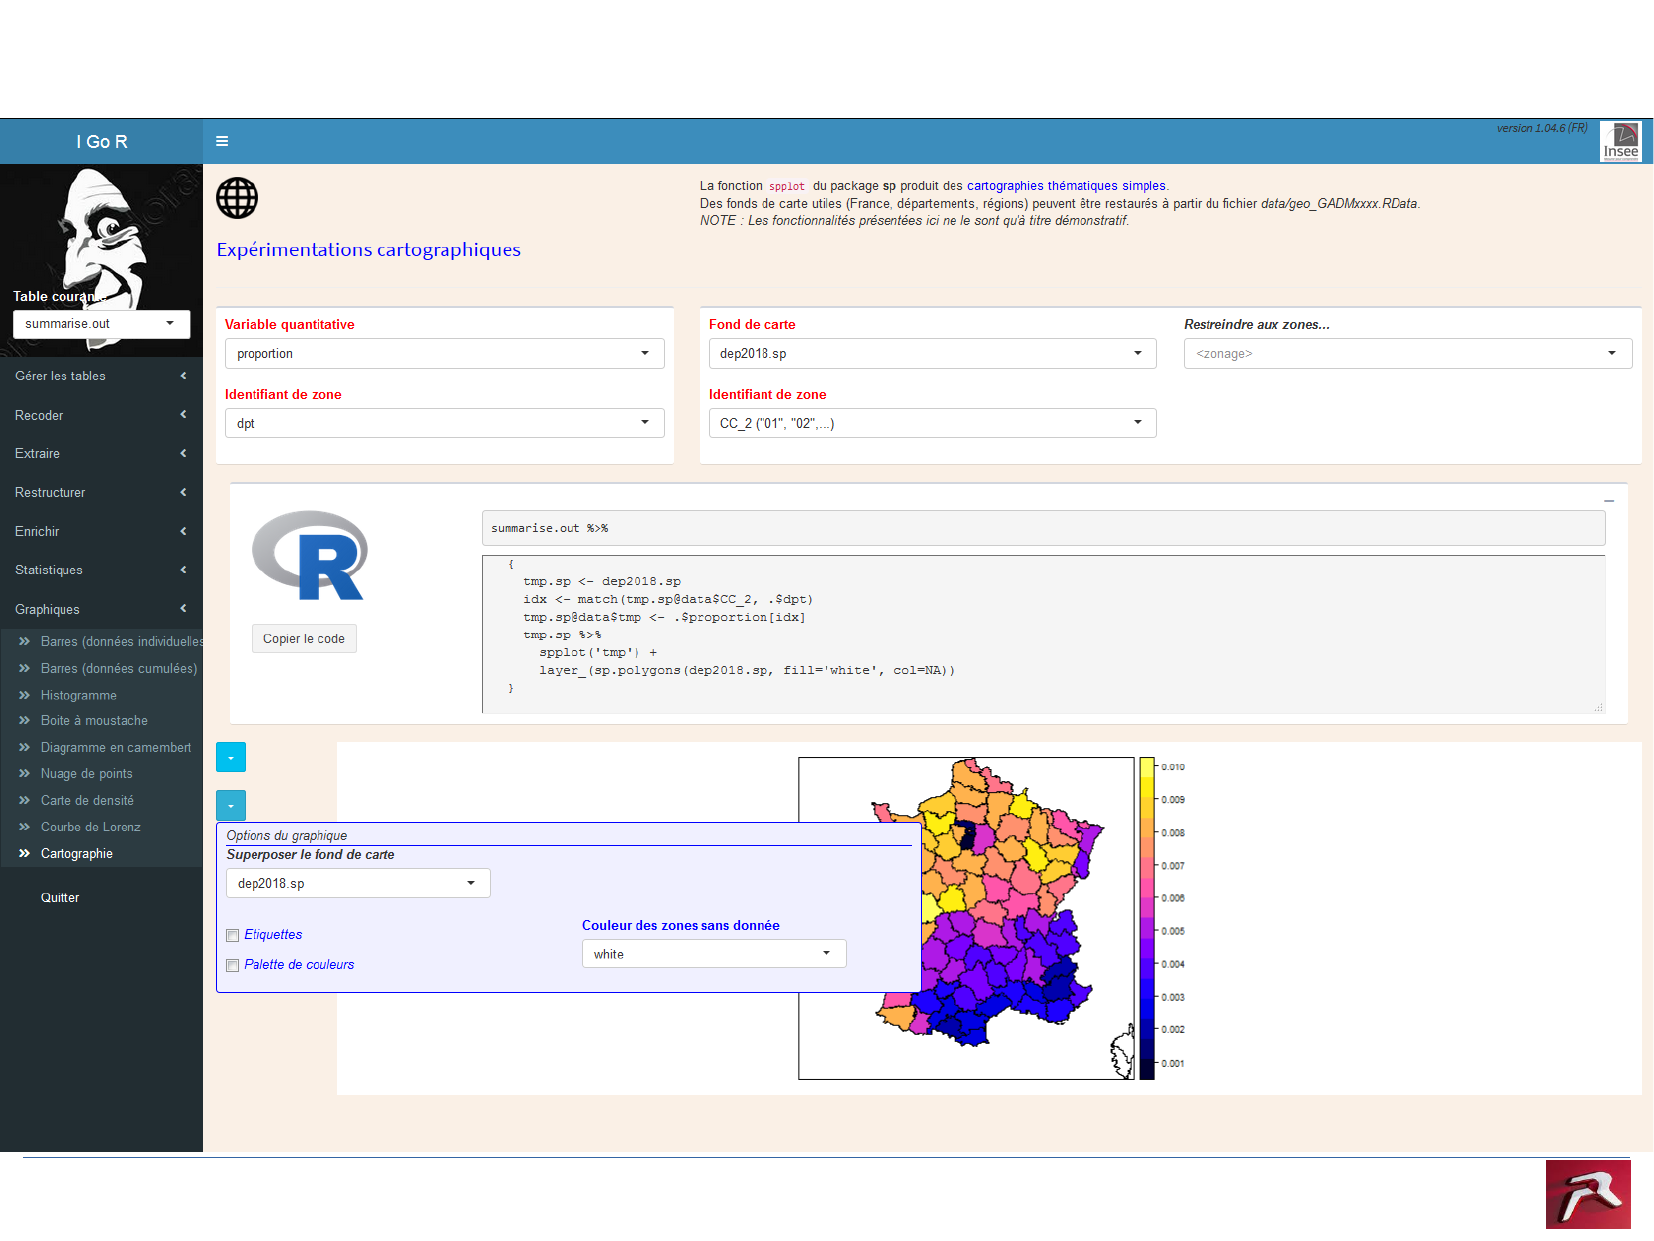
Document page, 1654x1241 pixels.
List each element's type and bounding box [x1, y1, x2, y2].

picture [1546, 1160, 1631, 1229]
picture [0, 118, 1654, 1152]
